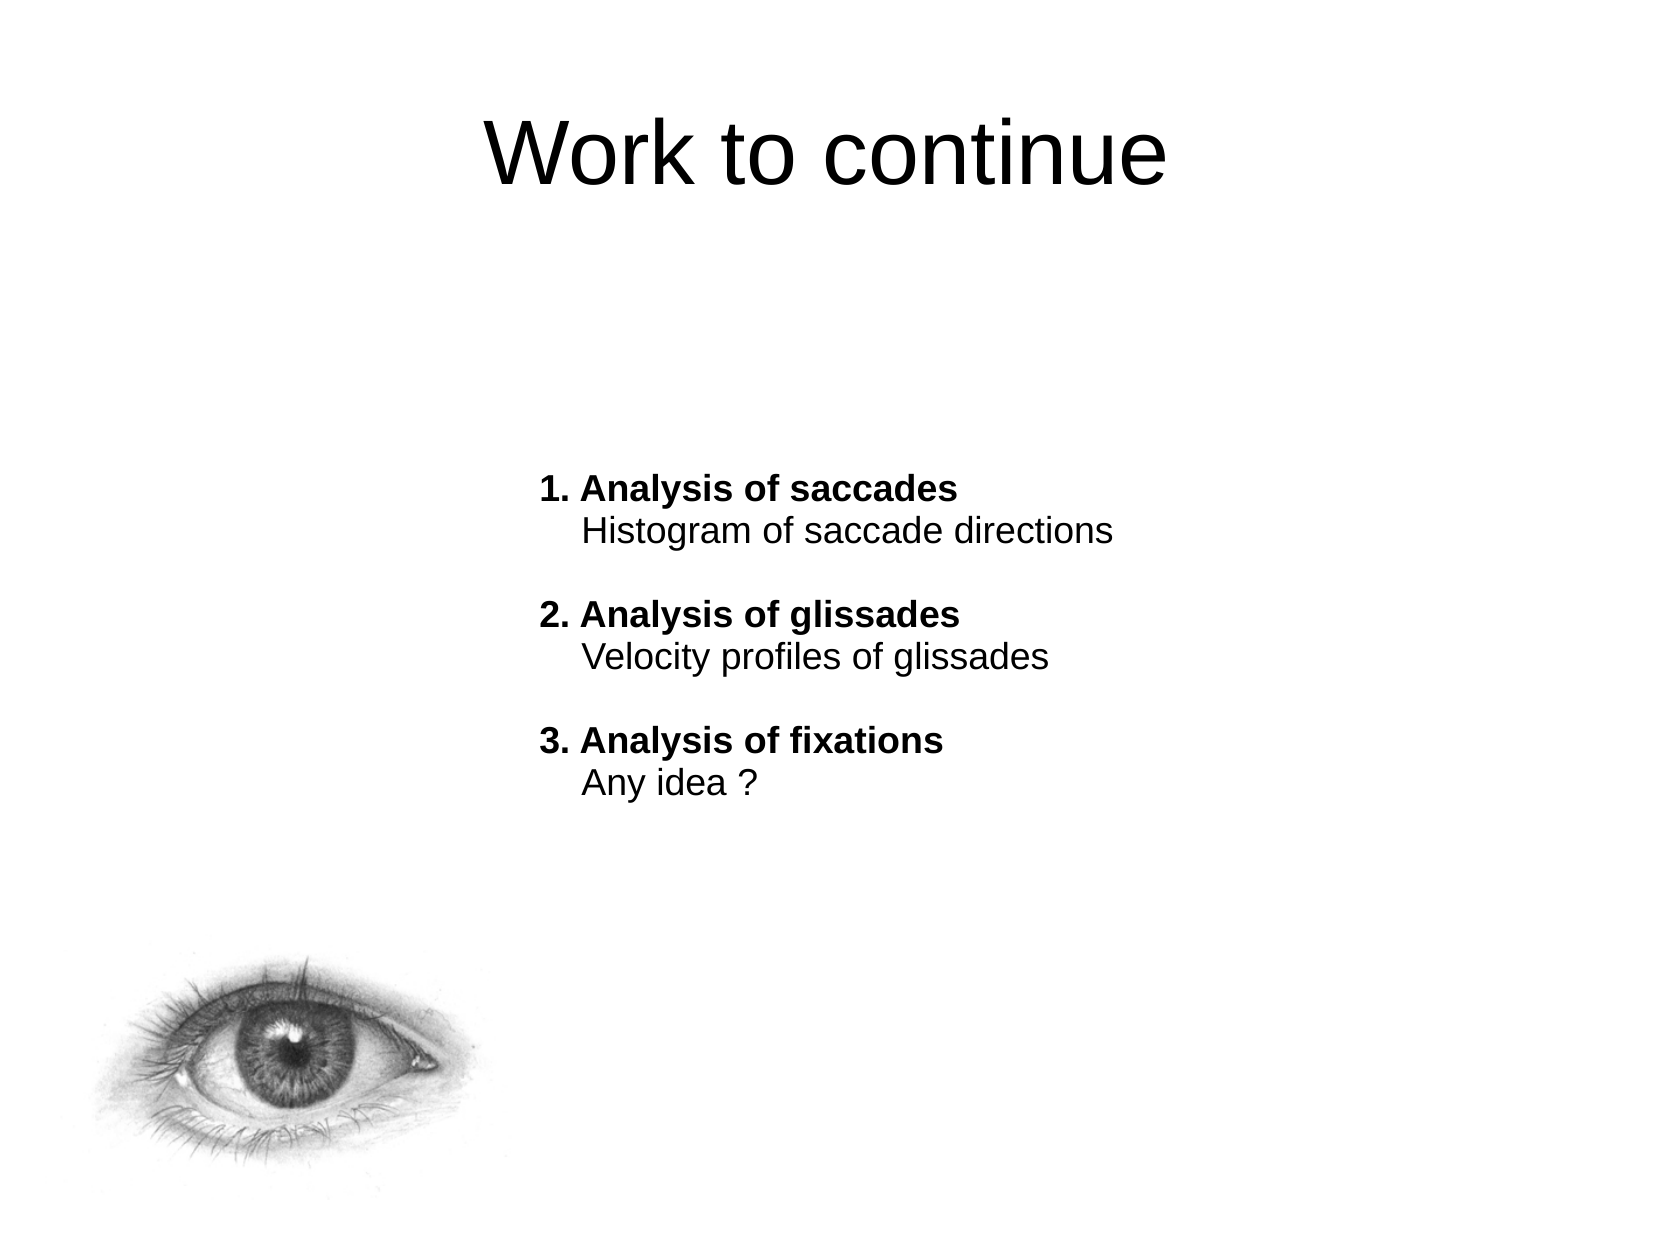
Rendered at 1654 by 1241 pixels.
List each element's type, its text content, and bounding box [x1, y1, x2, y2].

picture [45, 934, 512, 1201]
title Work to continue [82, 49, 1571, 257]
text_box 1. Analysis of saccades Histogram of saccade directions 2. Analysis of glissades Velocity profiles of glissades 3. Analysis of fixations Any idea ? [524, 459, 1129, 811]
